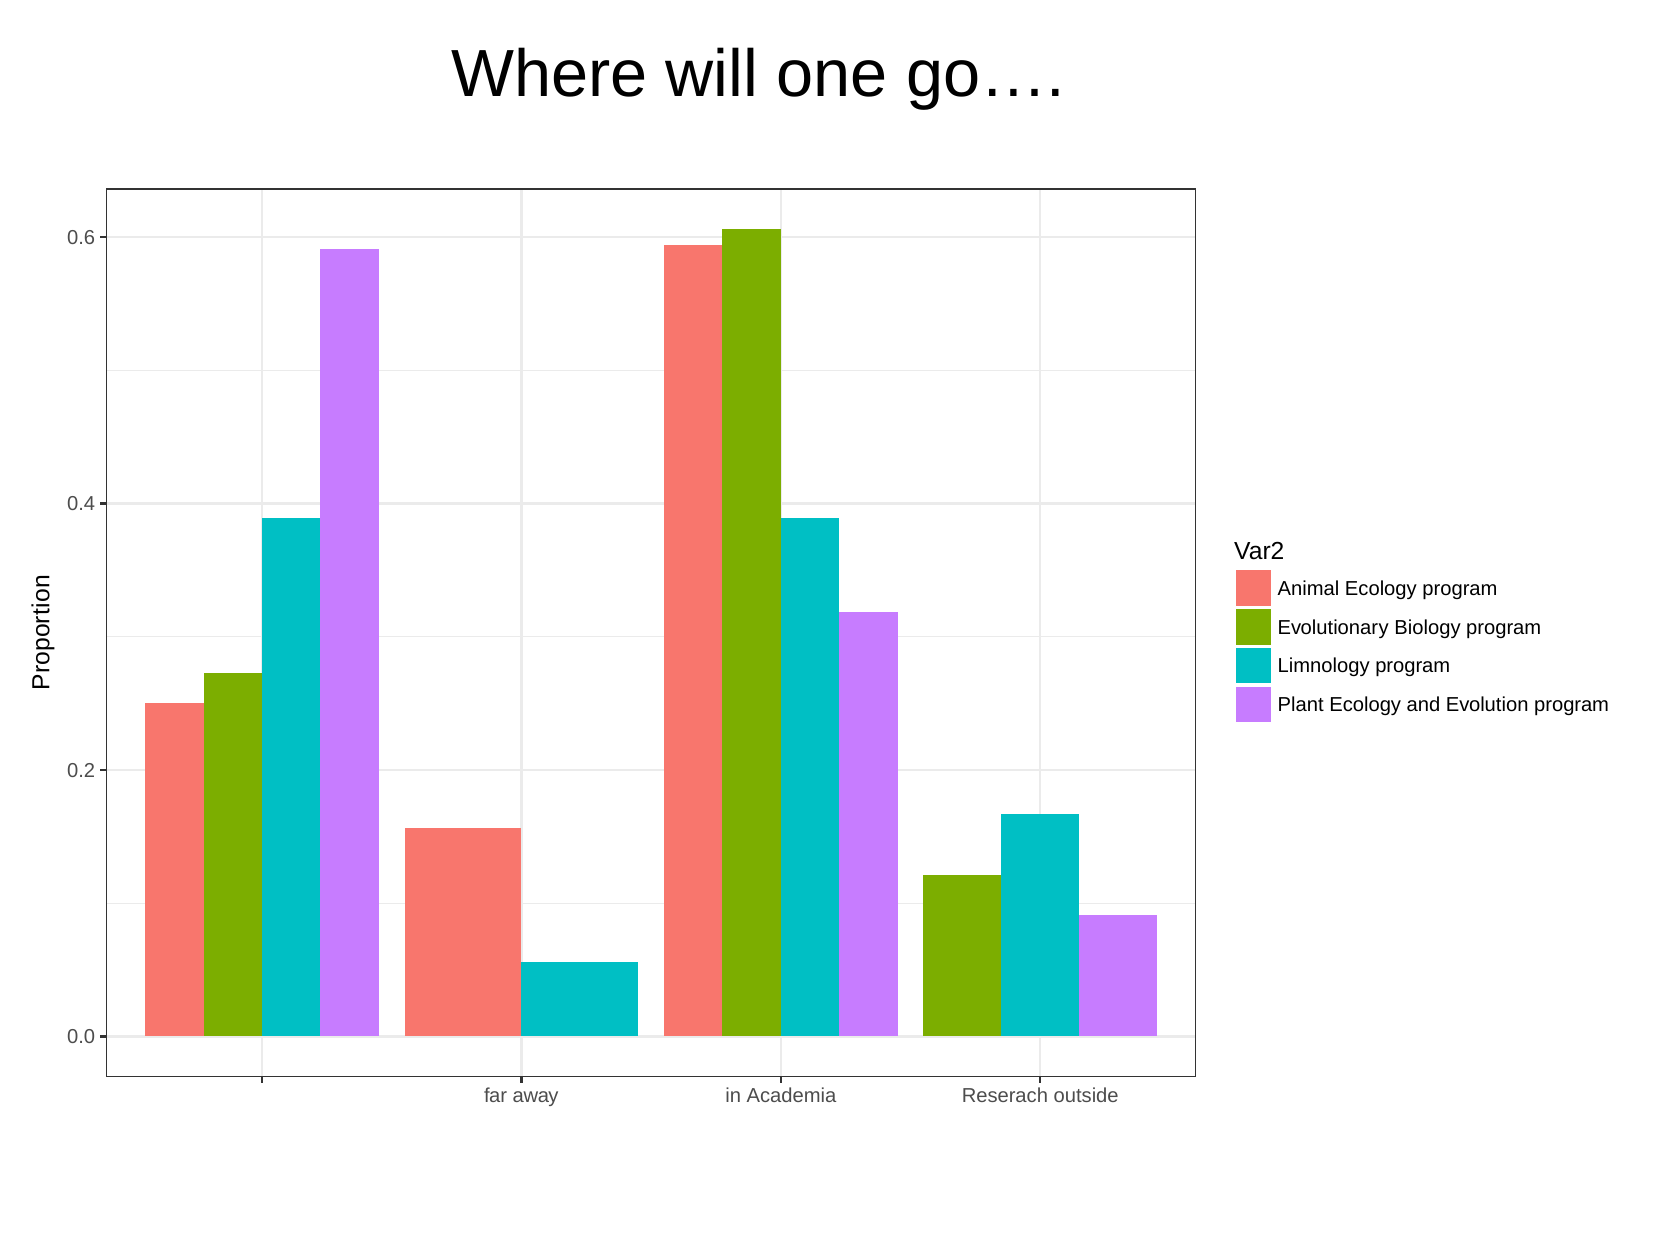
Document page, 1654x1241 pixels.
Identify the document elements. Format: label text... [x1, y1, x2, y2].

text_box Where will one go…. [143, 28, 1374, 118]
picture [19, 176, 1635, 1145]
